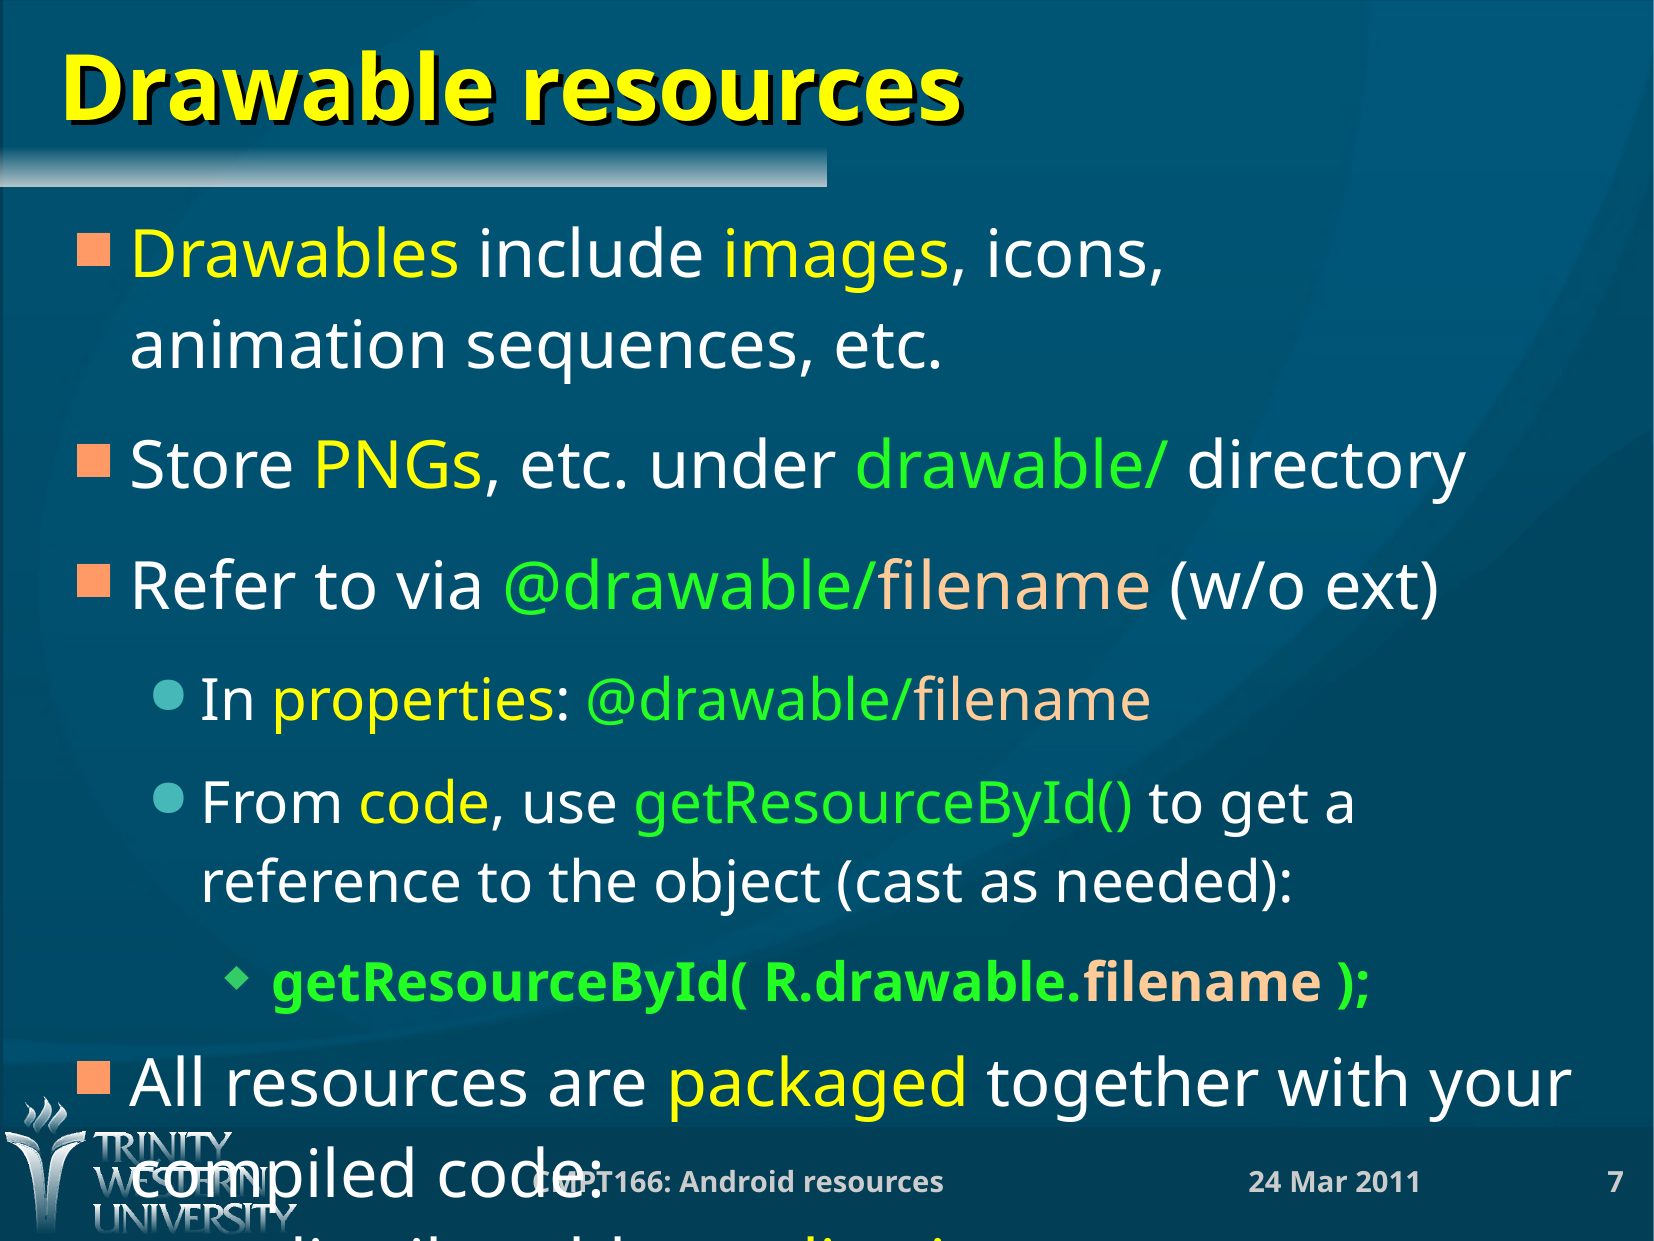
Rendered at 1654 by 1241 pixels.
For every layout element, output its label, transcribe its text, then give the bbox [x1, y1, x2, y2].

list Drawables include images, icons, animation sequences, etc. Store PNGs, etc. under drawable/ directory Refer to via @drawable/filename (w/o ext) In properties: @drawable/filename From code, use getResourceById() to get a reference to the object (cast as needed): getResourceById( R.drawable.filename ); All resources are packaged together with your compiled code: one distributable application [59, 206, 1625, 1171]
picture [38, 1227, 54, 1232]
title Drawable resources [59, 19, 1595, 148]
